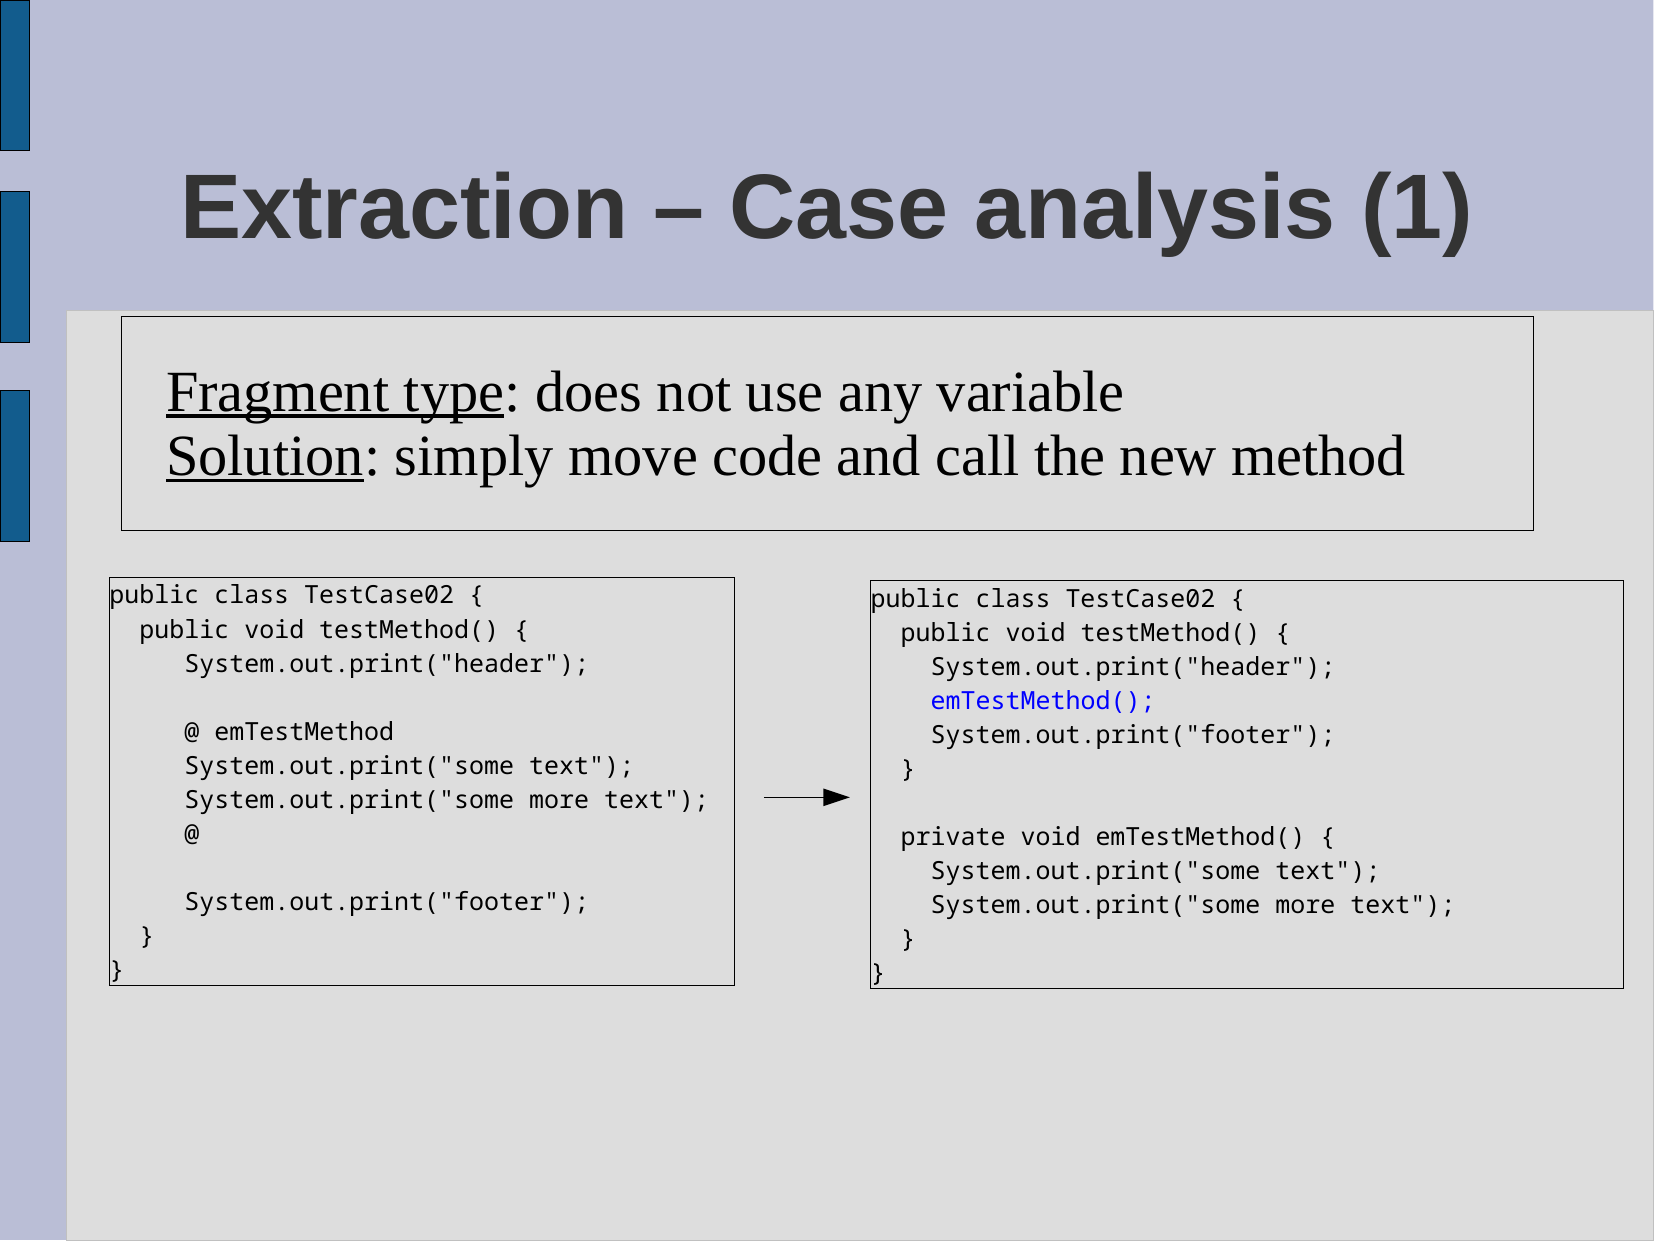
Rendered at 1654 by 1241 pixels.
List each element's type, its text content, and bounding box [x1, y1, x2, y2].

text_box public class TestCase02 { public void testMethod() { System.out.print("header"); @ emTestMethod System.out.print("some text"); System.out.print("some more text"); @ System.out.print("footer"); } } [109, 577, 735, 926]
subtitle Fragment type: does not use any variable Solution: simply move code and call the new method [121, 316, 1534, 531]
text_box public class TestCase02 { public void testMethod() { System.out.print("header"); emTestMethod(); System.out.print("footer"); } private void emTestMethod() { System.out.print("some text"); System.out.print("some more text"); } } [870, 580, 1624, 931]
title Extraction – Case analysis (1) [121, 102, 1534, 311]
